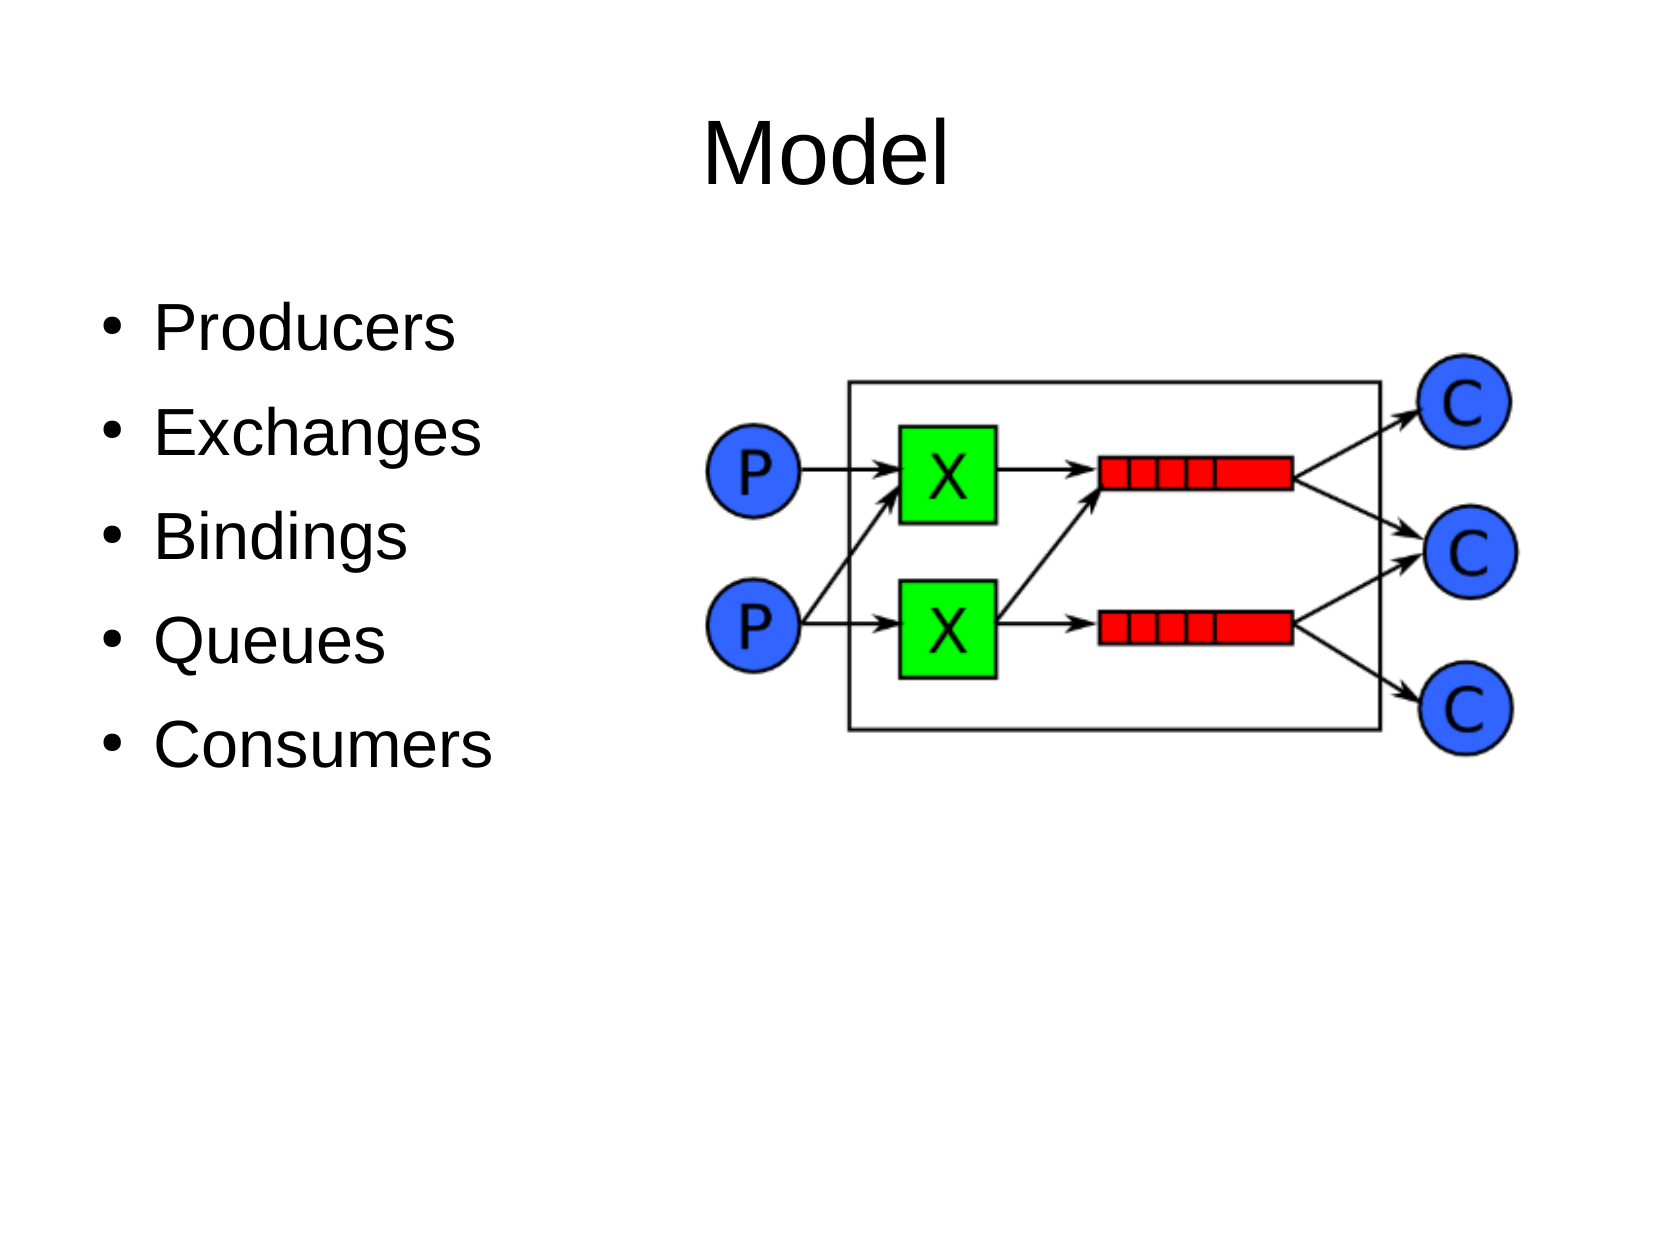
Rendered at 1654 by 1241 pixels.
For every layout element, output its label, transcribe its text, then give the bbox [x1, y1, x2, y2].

title Model [82, 49, 1571, 257]
picture [679, 324, 1536, 770]
list Producers Exchanges Bindings Queues Consumers [82, 290, 1571, 1109]
